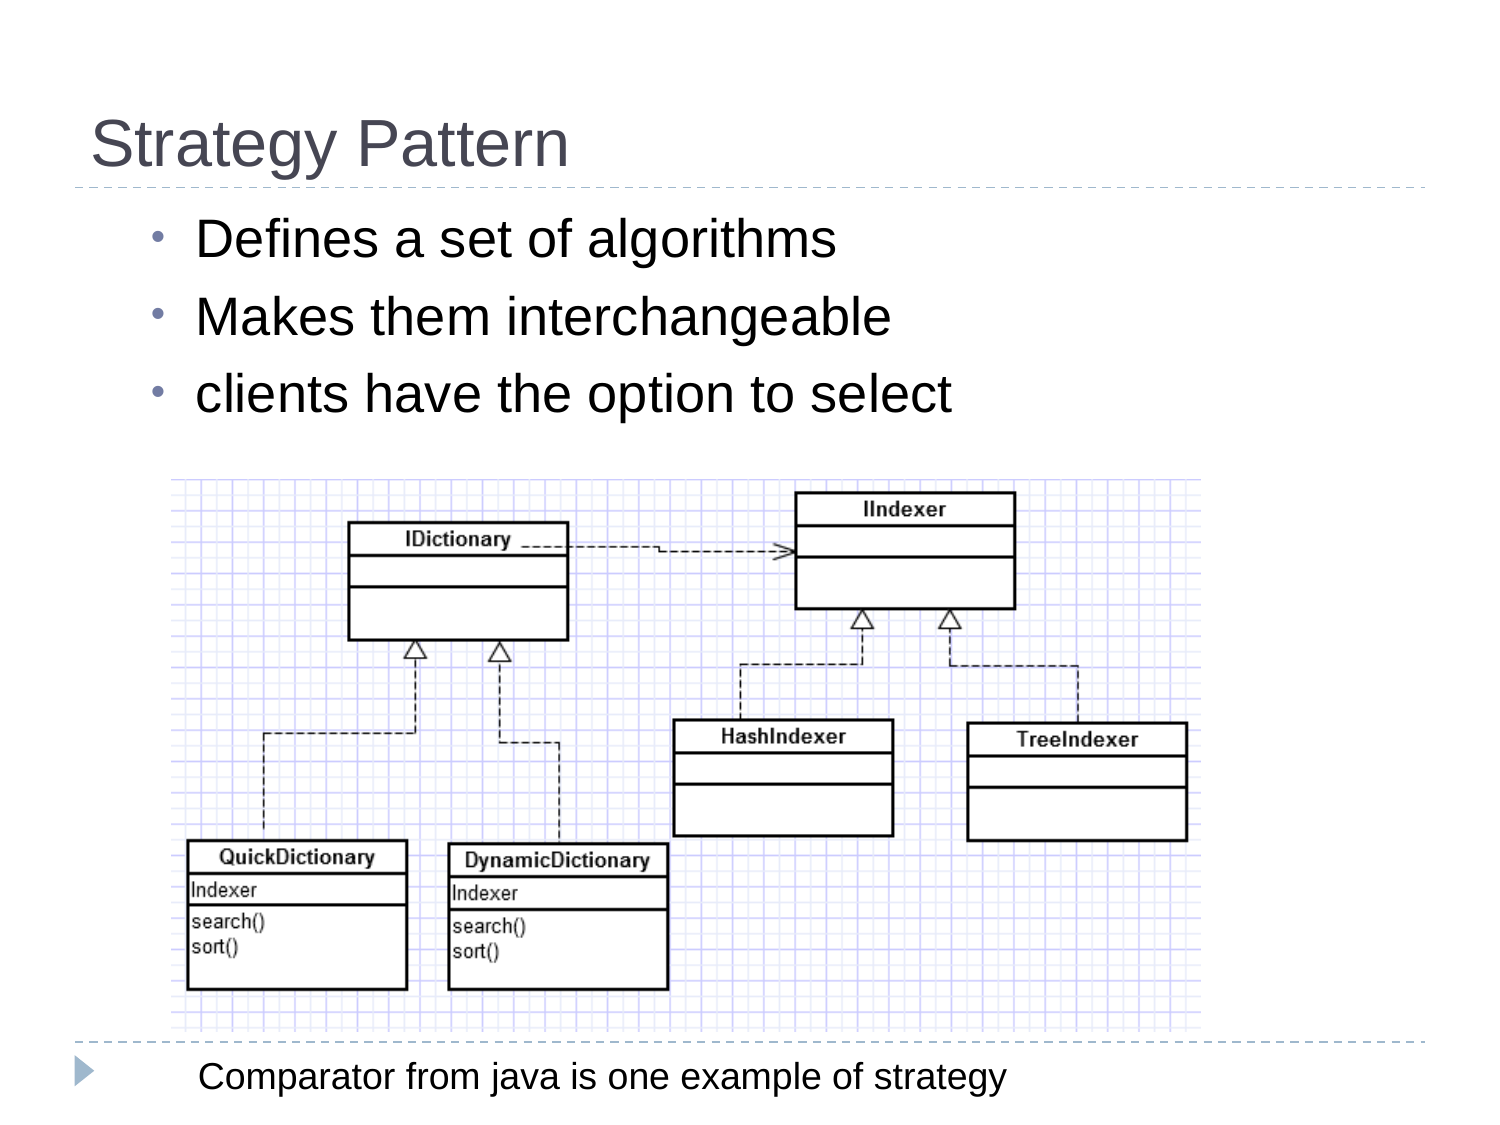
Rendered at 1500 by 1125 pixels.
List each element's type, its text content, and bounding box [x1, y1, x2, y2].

title Strategy Pattern [75, 24, 1425, 188]
text_box [171, 479, 1201, 1032]
text_box Comparator from java is one example of strategy [182, 1044, 1032, 1105]
list Defines a set of algorithms Makes them interchangeable clients have the option to select [135, 196, 1425, 1043]
